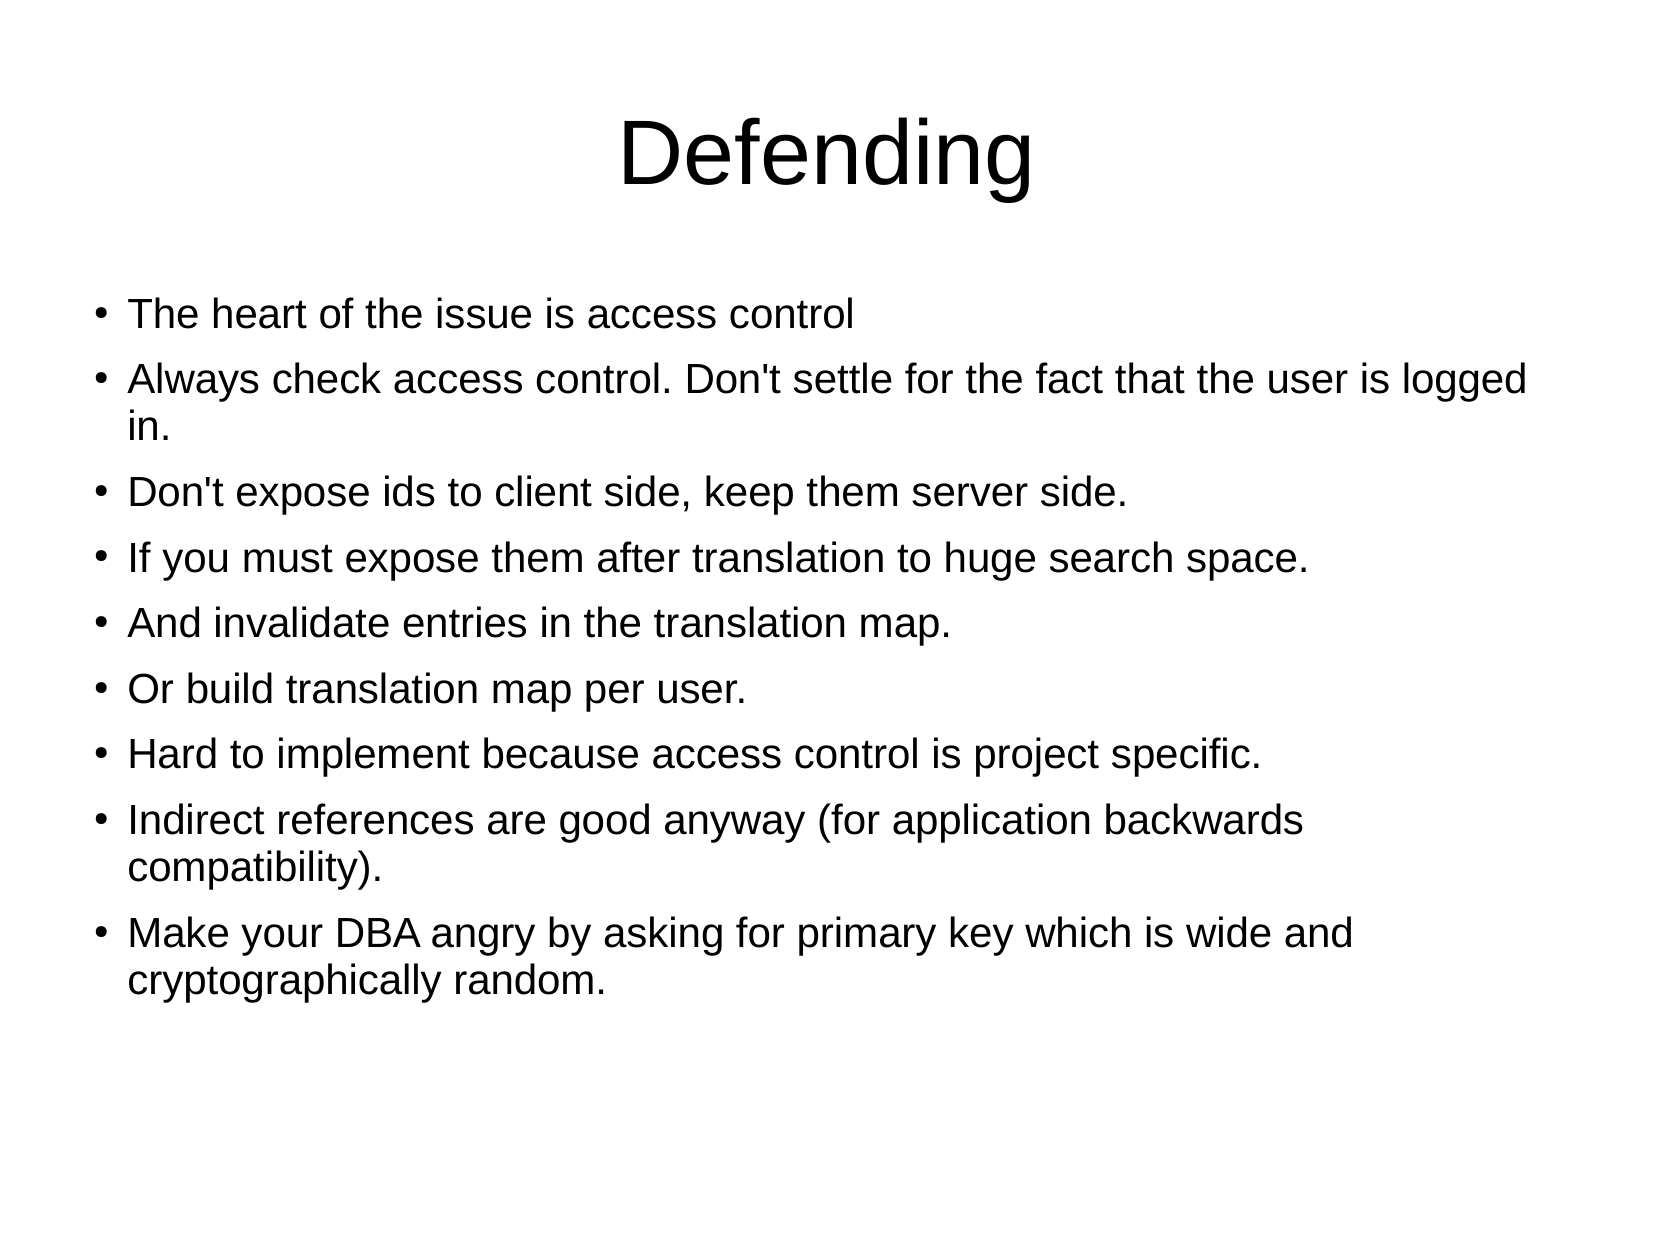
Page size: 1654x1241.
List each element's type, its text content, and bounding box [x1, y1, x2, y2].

list The heart of the issue is access control Always check access control. Don't settle for the fact that the user is logged in. Don't expose ids to client side, keep them server side. If you must expose them after translation to huge search space. And invalidate entries in the translation map. Or build translation map per user. Hard to implement because access control is project specific. Indirect references are good anyway (for application backwards compatibility). Make your DBA angry by asking for primary key which is wide and cryptographically random. [82, 290, 1538, 1010]
title Defending [82, 49, 1571, 257]
